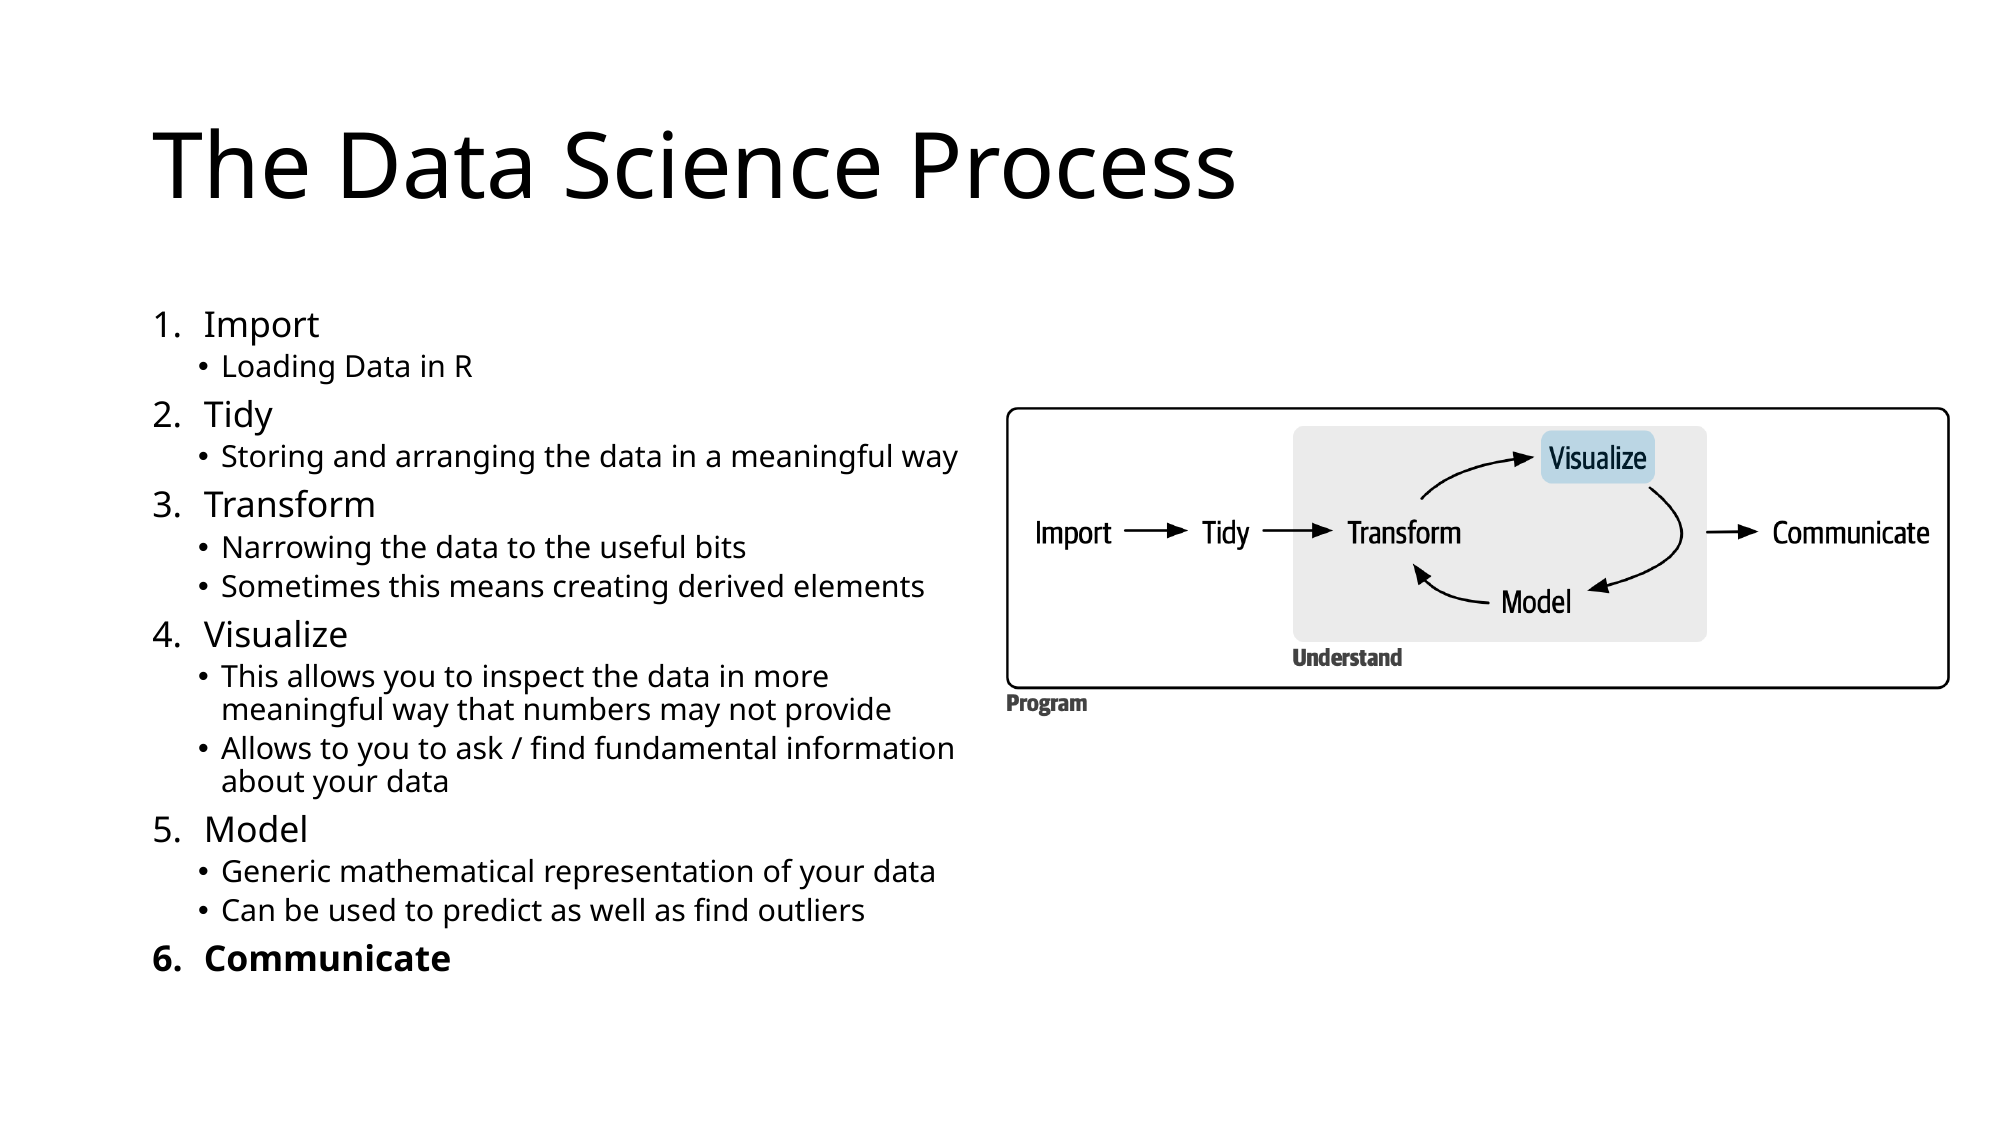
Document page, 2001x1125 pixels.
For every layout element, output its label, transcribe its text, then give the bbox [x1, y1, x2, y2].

list Import Loading Data in R Tidy Storing and arranging the data in a meaningful way Transform Narrowing the data to the useful bits Sometimes this means creating derived elements Visualize This allows you to inspect the data in more meaningful way that numbers may not provide Allows to you to ask / find fundamental information about your data Model Generic mathematical representation of your data Can be used to predict as well as find outliers Communicate [137, 299, 988, 1014]
title The Data Science Process [137, 59, 1863, 278]
picture [999, 400, 1958, 725]
